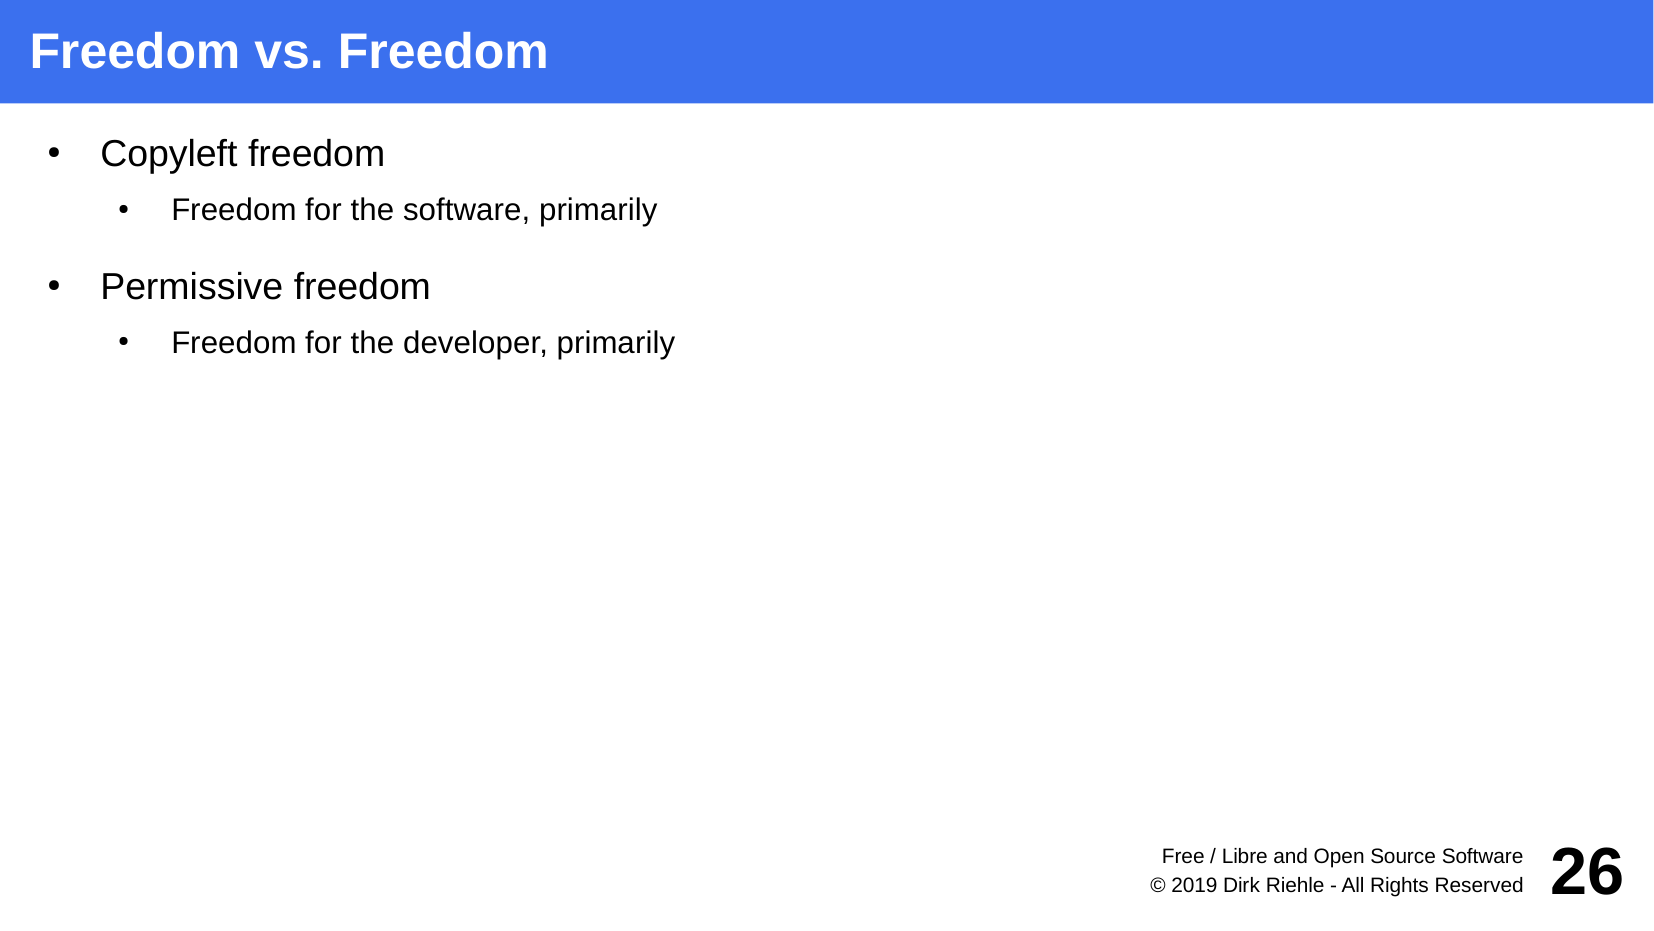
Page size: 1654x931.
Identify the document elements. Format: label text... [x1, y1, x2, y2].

list Copyleft freedom Freedom for the software, primarily Permissive freedom Freedom for the developer, primarily [29, 132, 1625, 813]
title Freedom vs. Freedom [0, 0, 1654, 104]
